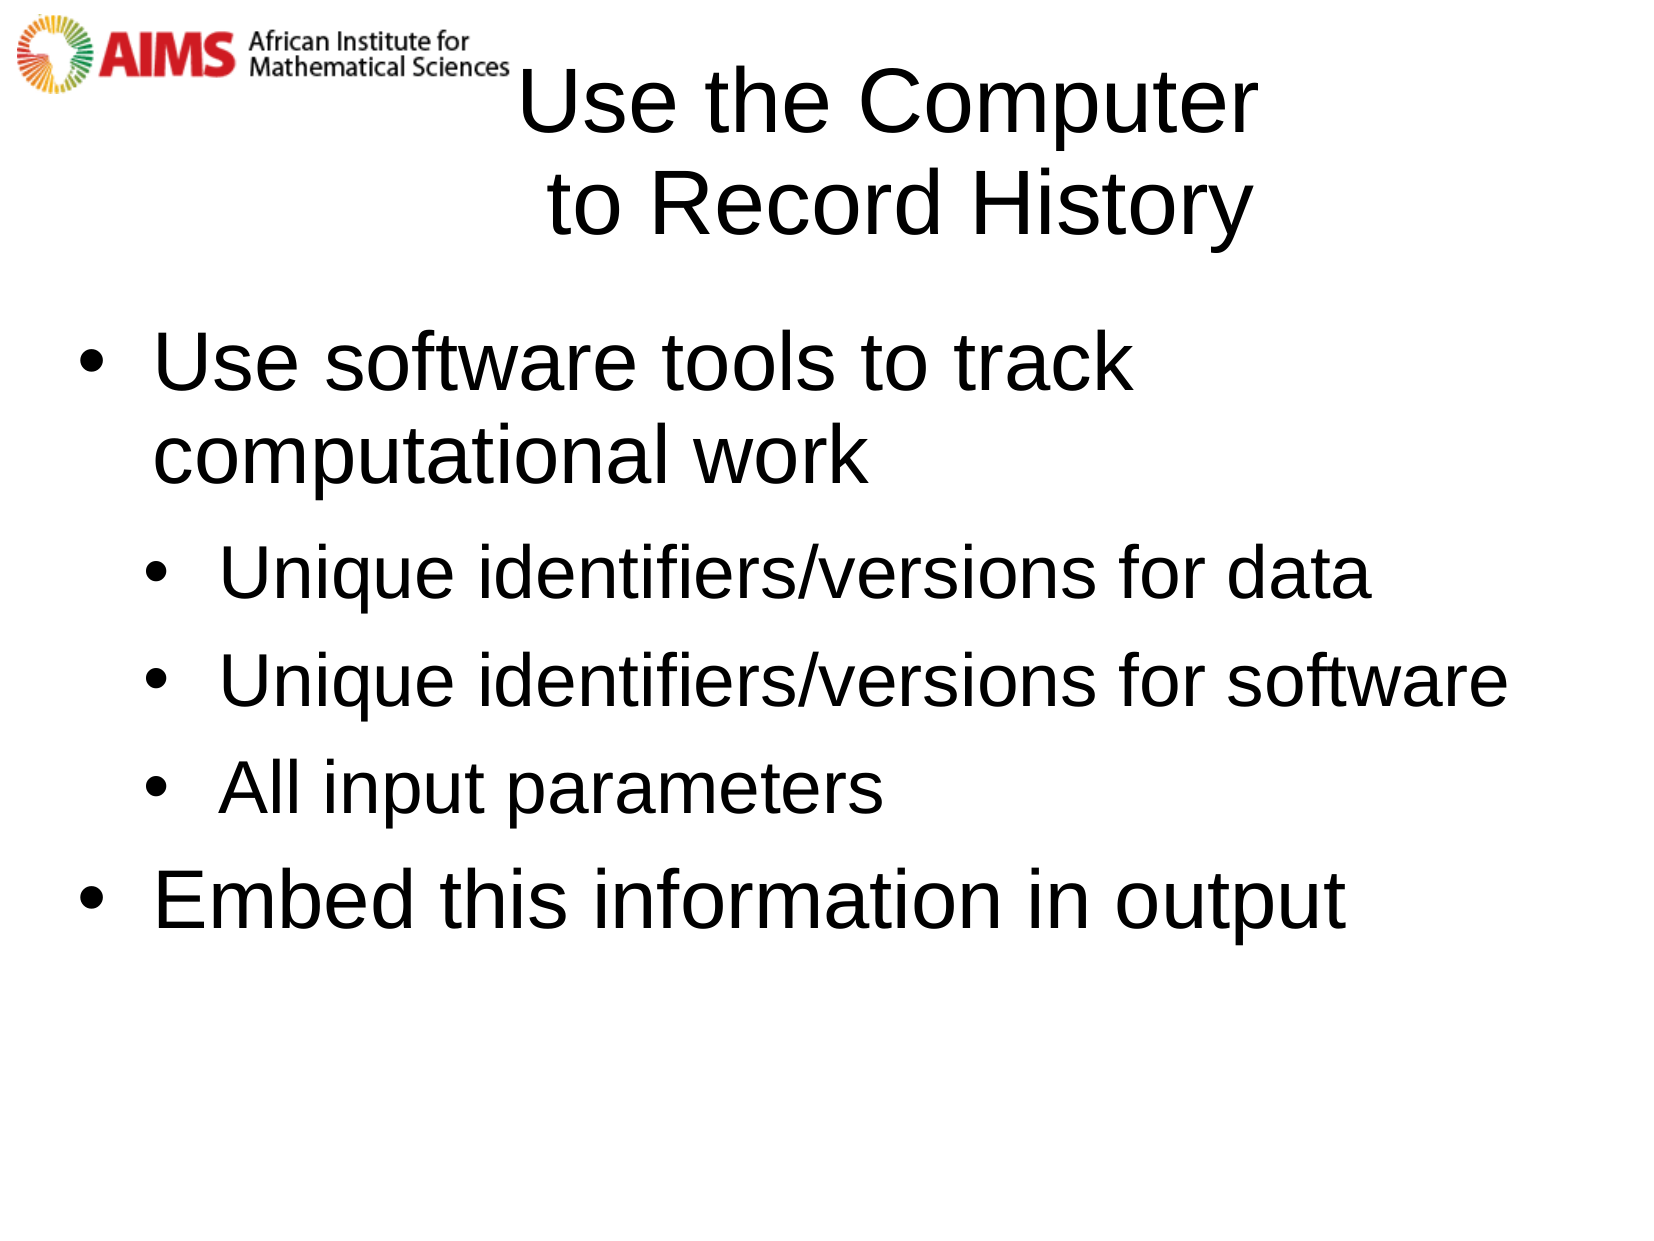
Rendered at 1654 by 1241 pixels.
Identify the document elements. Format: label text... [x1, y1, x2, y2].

list Use software tools to track computational work Unique identifiers/versions for data Unique identifiers/versions for software All input parameters Embed this information in output [61, 308, 1593, 1080]
title Use the Computer to Record History [231, 42, 1572, 264]
picture [17, 14, 511, 94]
